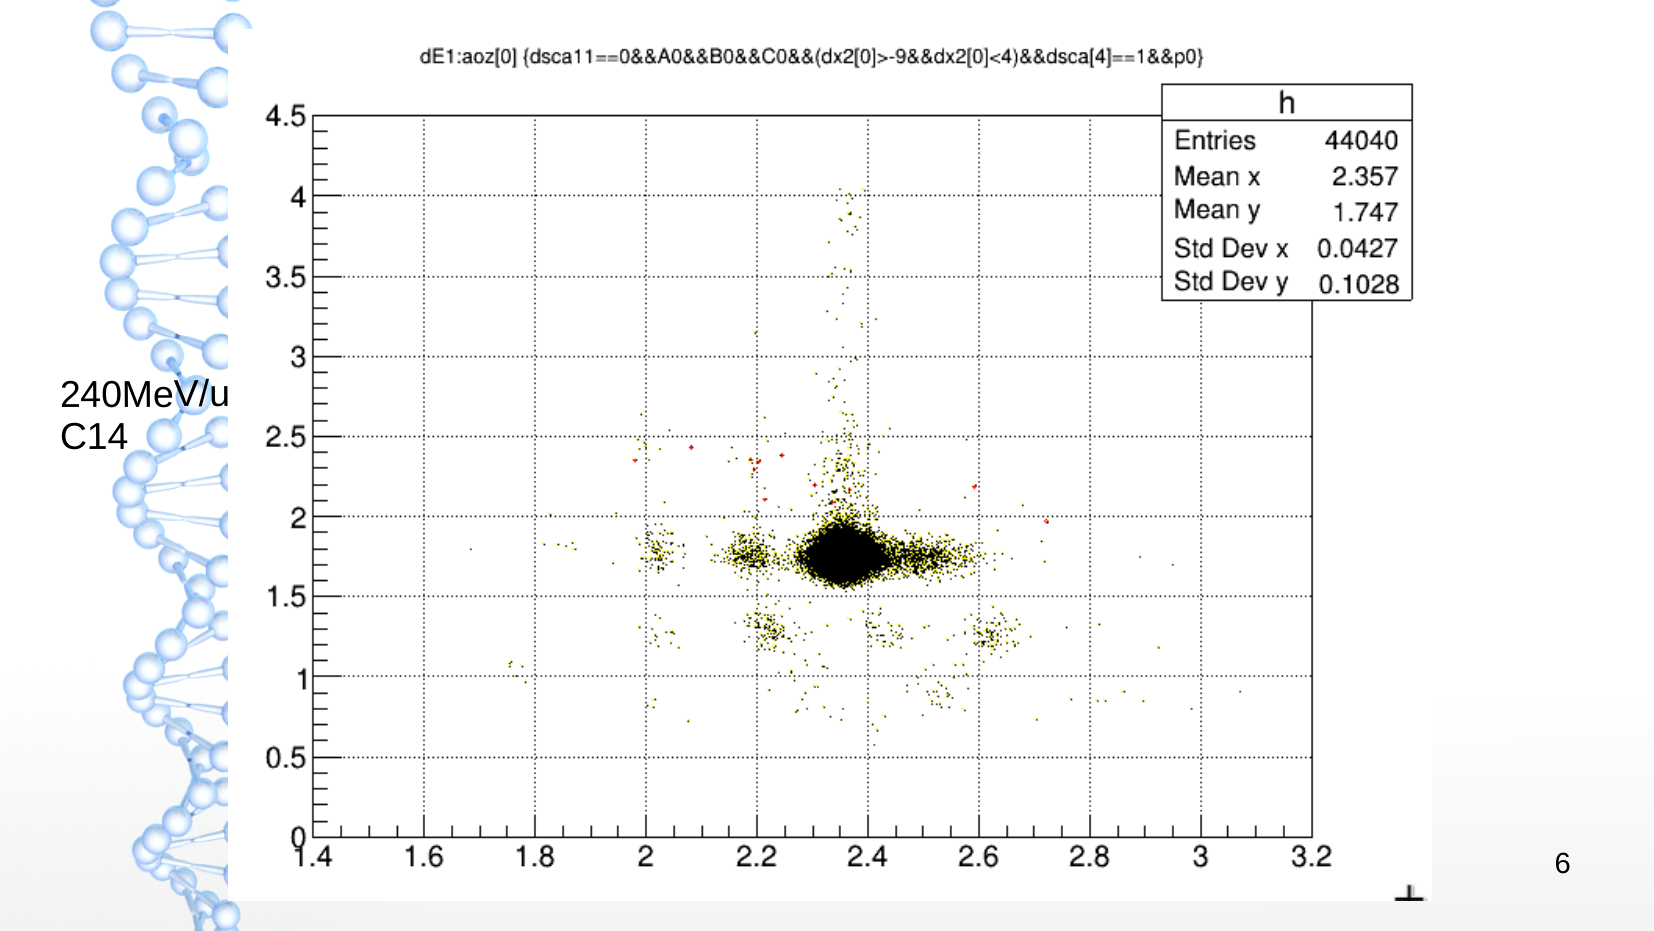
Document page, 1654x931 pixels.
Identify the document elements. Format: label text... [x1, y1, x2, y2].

picture [0, 0, 1654, 931]
text_box 240MeV/u C14 [45, 364, 285, 466]
